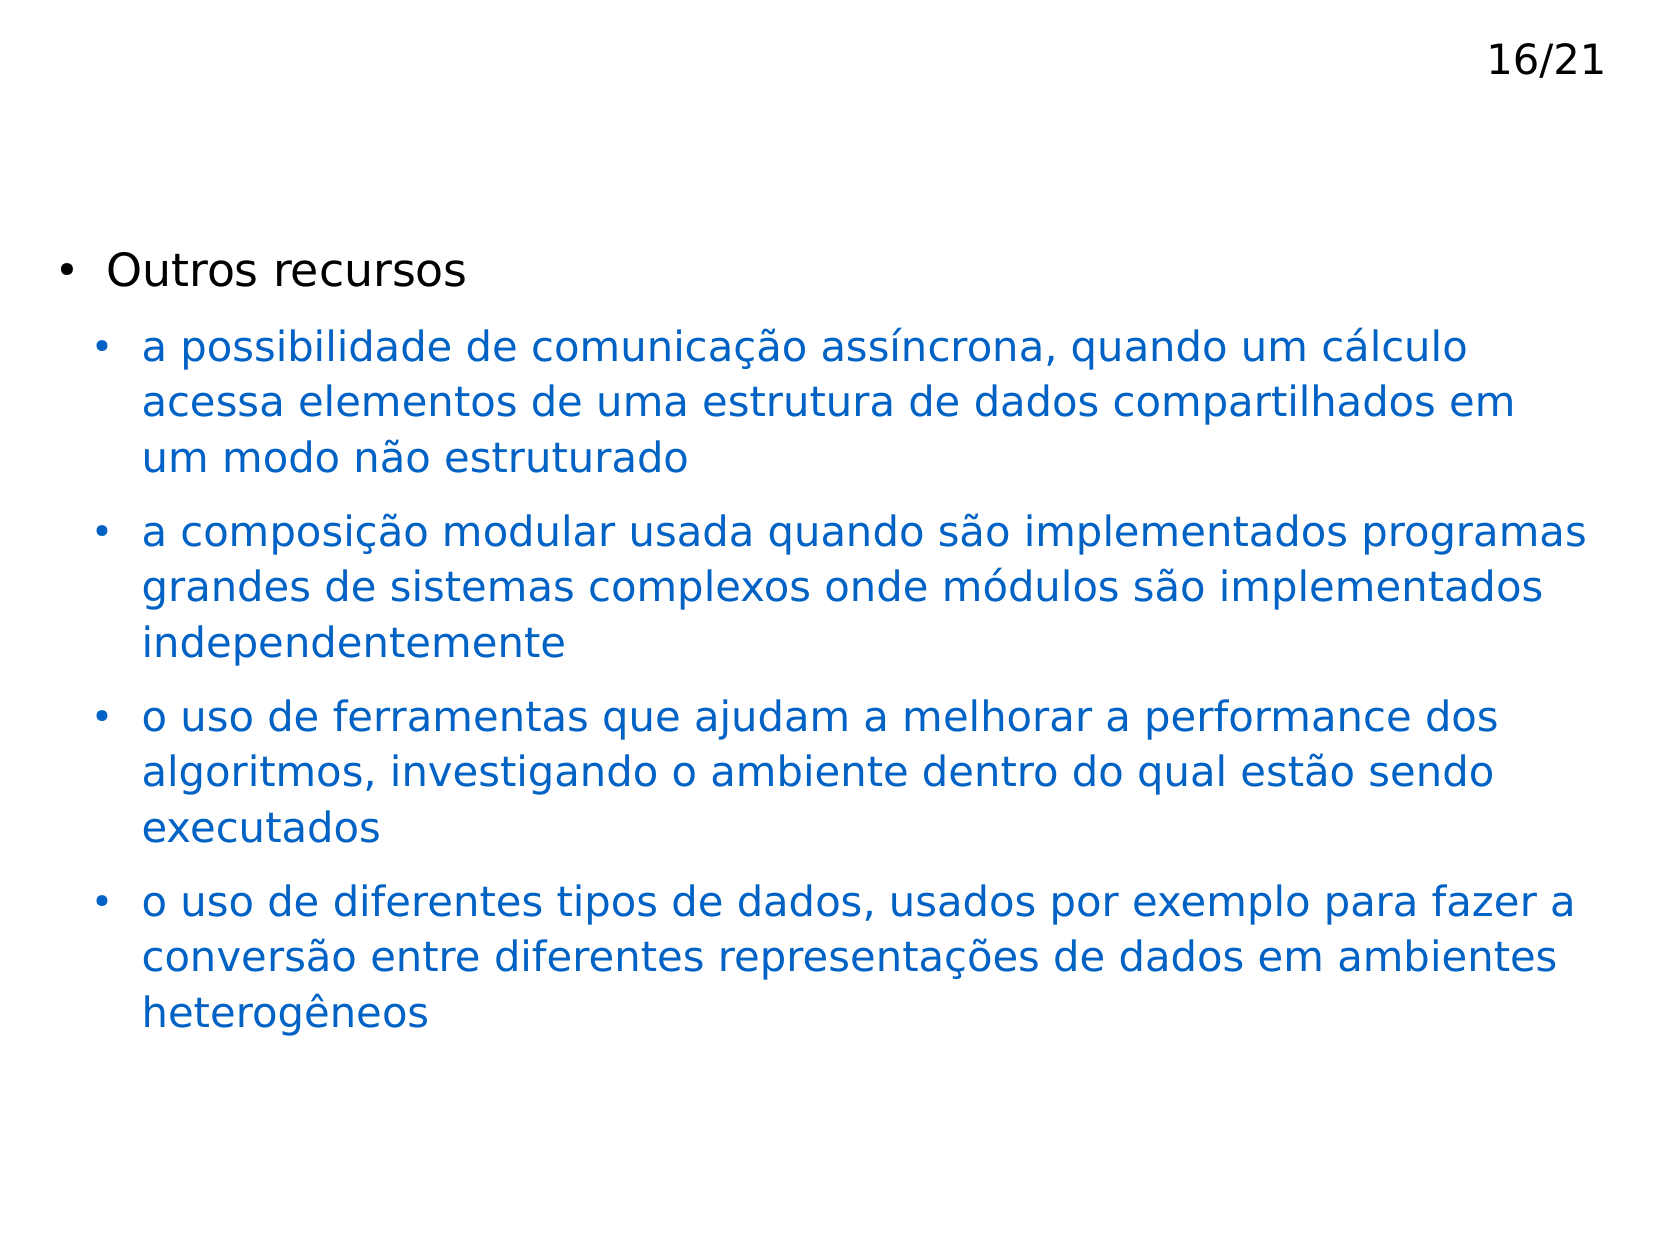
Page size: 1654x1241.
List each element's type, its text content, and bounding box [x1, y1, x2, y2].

list Outros recursos a possibilidade de comunicação assíncrona, quando um cálculo acessa elementos de uma estrutura de dados compartilhados em um modo não estruturado a composição modular usada quando são implementados programas grandes de sistemas complexos onde módulos são implementados independentemente o uso de ferramentas que ajudam a melhorar a performance dos algoritmos, investigando o ambiente dentro do qual estão sendo executados o uso de diferentes tipos de dados, usados por exemplo para fazer a conversão entre diferentes representações de dados em ambientes heterogêneos [59, 236, 1595, 1211]
